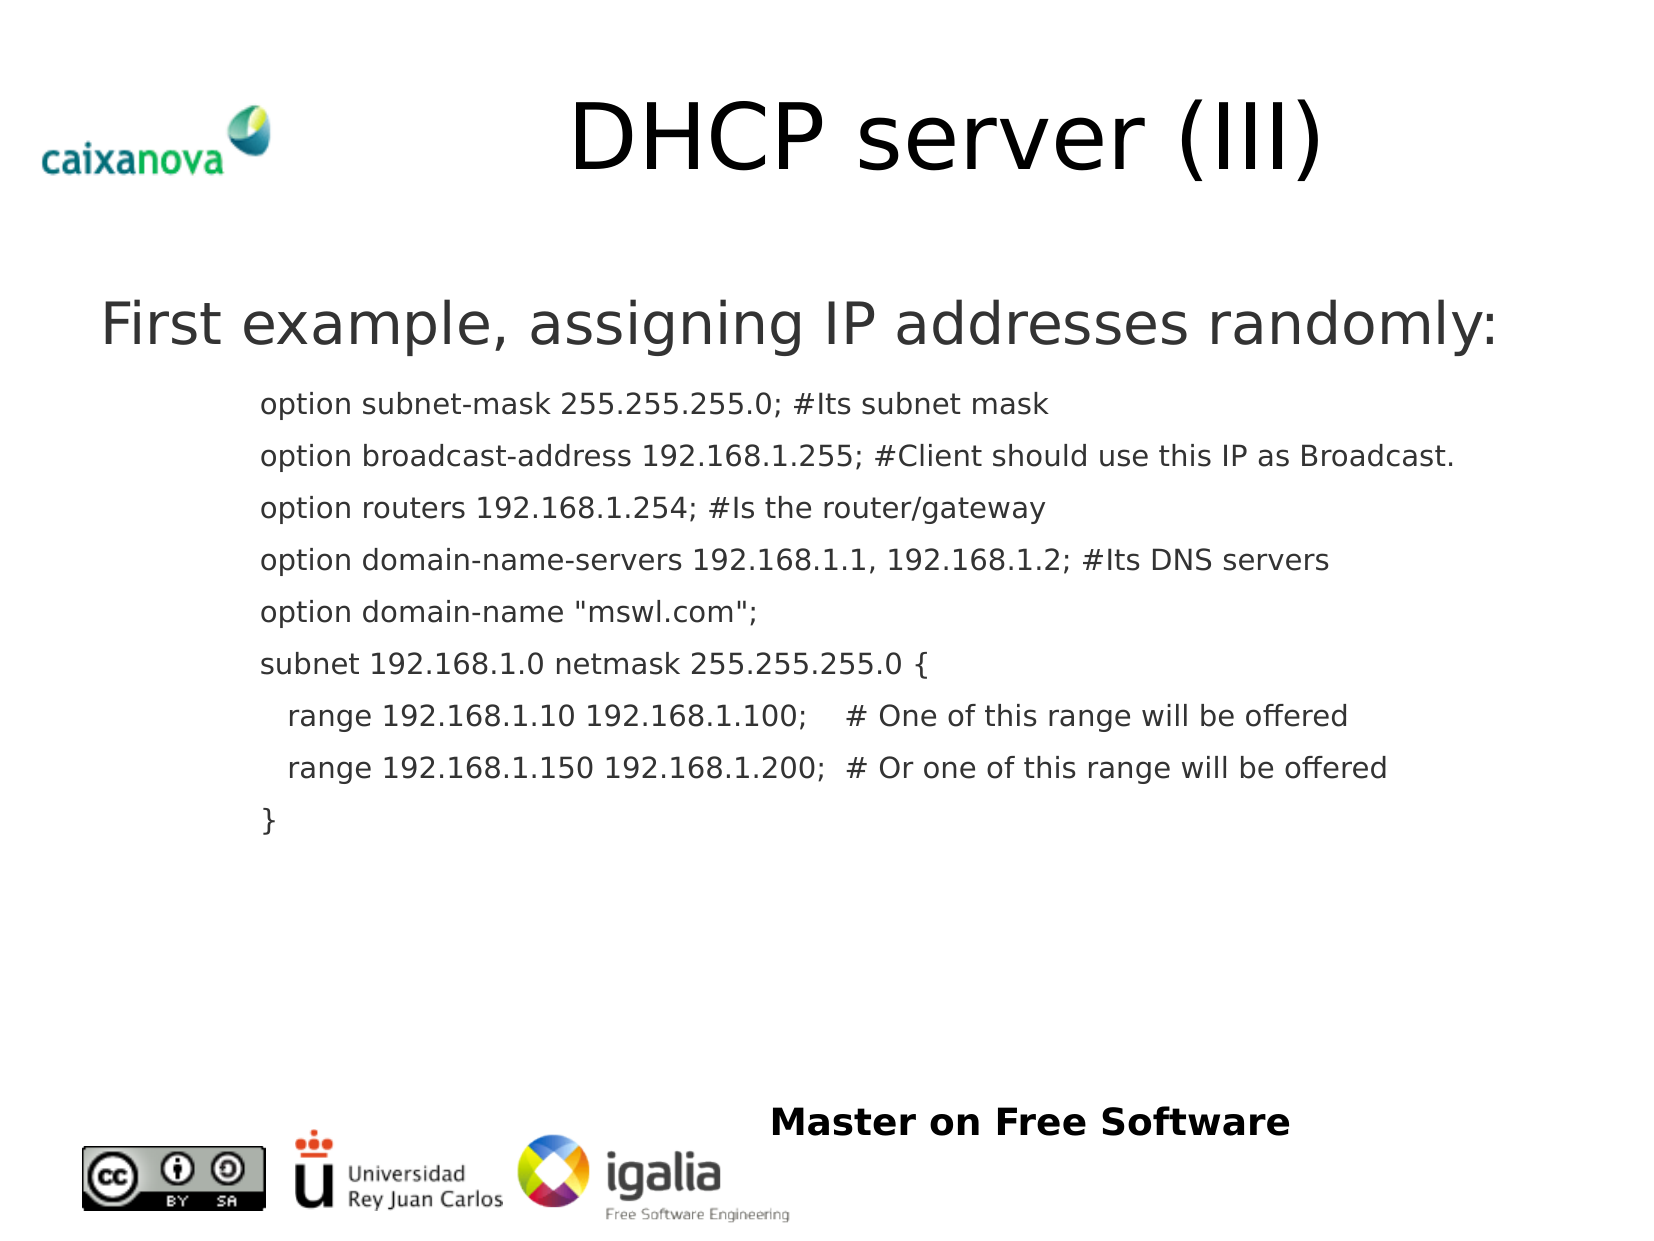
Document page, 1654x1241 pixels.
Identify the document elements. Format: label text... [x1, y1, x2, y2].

title DHCP server (III) [295, 38, 1601, 237]
picture [295, 1121, 811, 1235]
list First example, assigning IP addresses randomly: option subnet-mask 255.255.255.0; #Its subnet mask option broadcast-address 192.168.1.255; #Client should use this IP as Broadcast. option routers 192.168.1.254; #Is the router/gateway option domain-name-servers 192.168.1.1, 192.168.1.2; #Its DNS servers option domain-name "mswl.com"; subnet 192.168.1.0 netmask 255.255.255.0 { range 192.168.1.10 192.168.1.100; # One of this range will be offered range 192.168.1.150 192.168.1.200; # Or one of this range will be offered } [82, 290, 1571, 1093]
picture [82, 1146, 266, 1211]
picture [29, 73, 284, 207]
